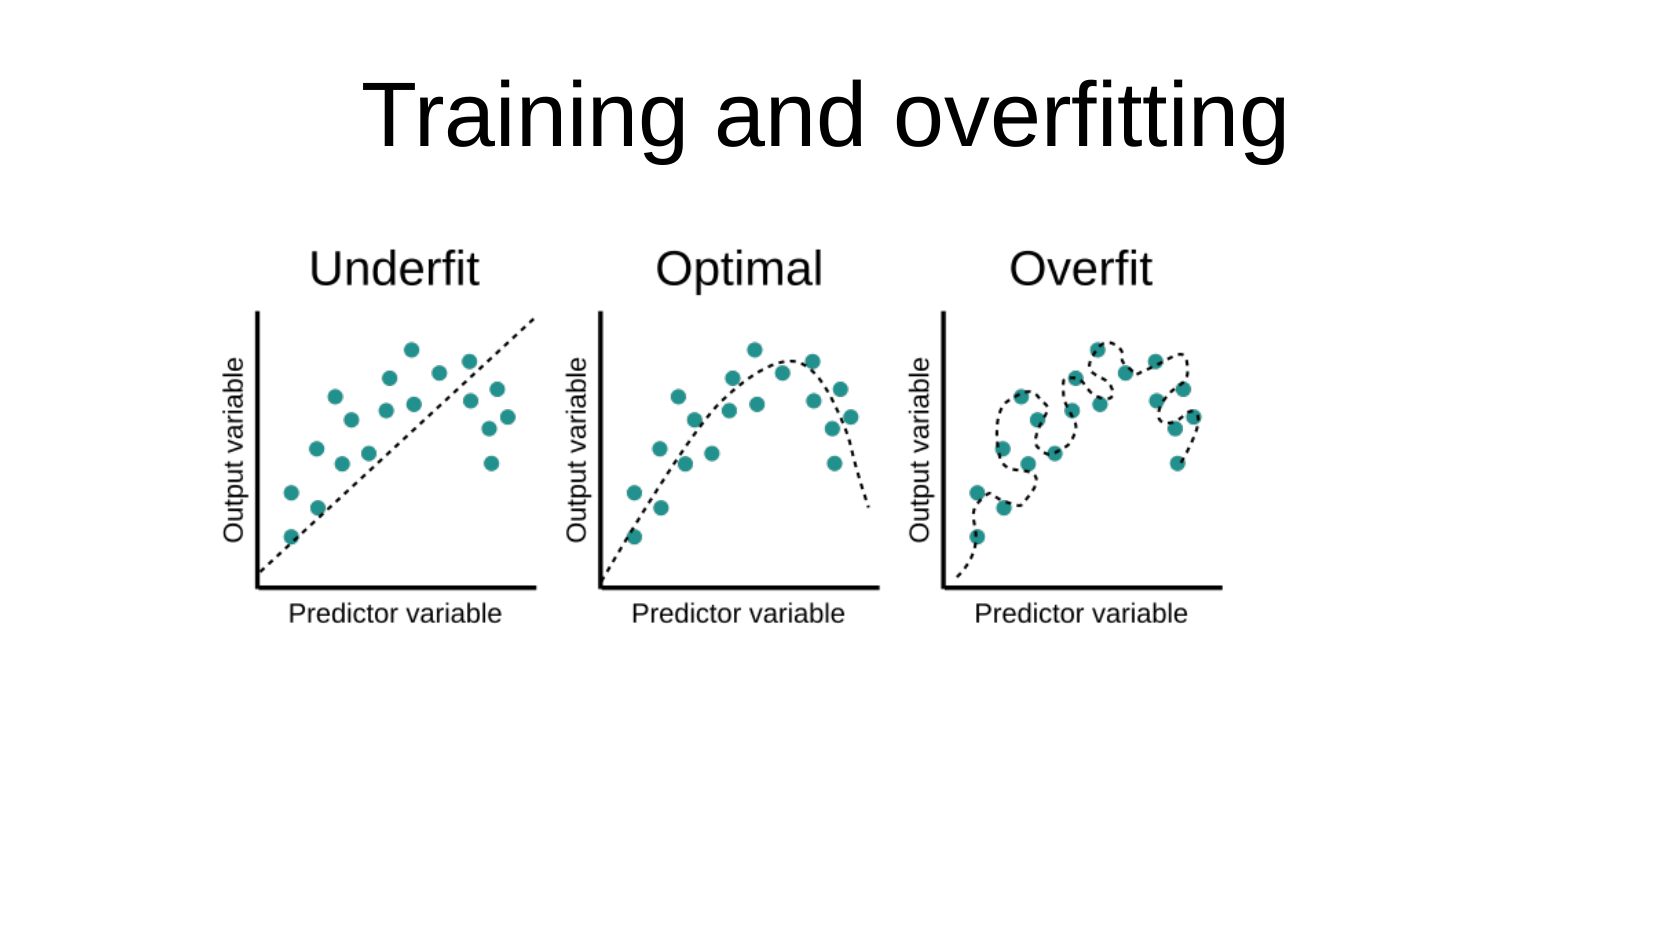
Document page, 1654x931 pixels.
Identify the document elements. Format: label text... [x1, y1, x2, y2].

title Training and overfitting [82, 37, 1571, 193]
picture [206, 225, 1238, 638]
